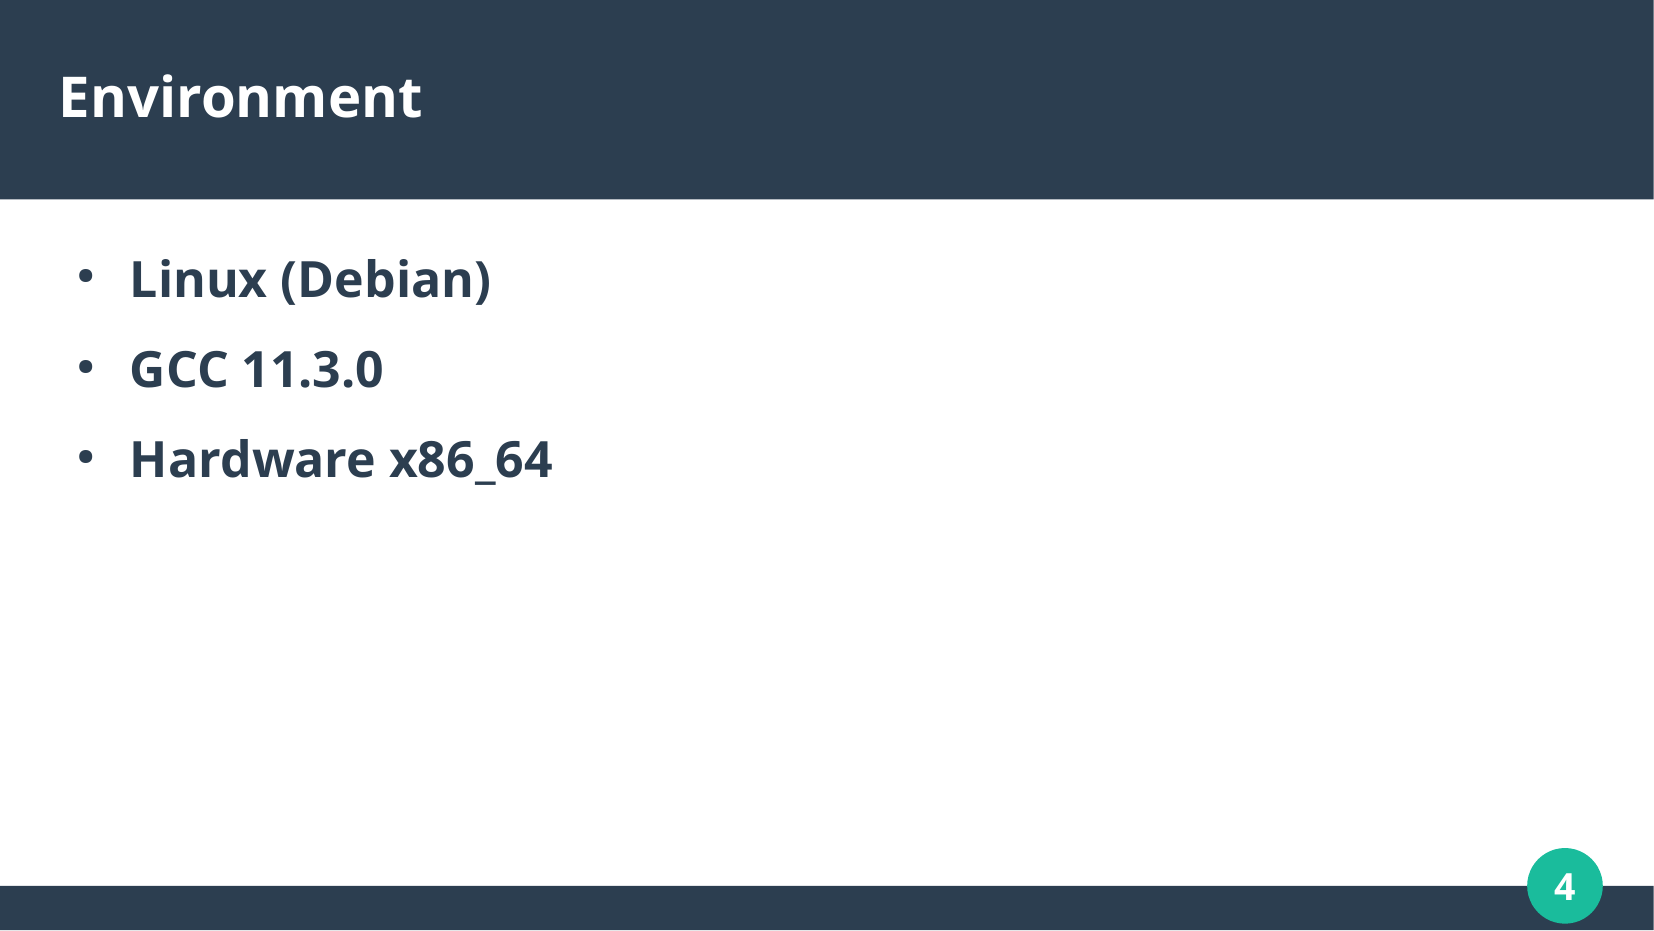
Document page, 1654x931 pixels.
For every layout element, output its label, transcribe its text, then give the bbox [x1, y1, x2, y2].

list Linux (Debian) GCC 11.3.0 Hardware x86_64 [59, 243, 1595, 864]
title Environment [59, 37, 1595, 156]
